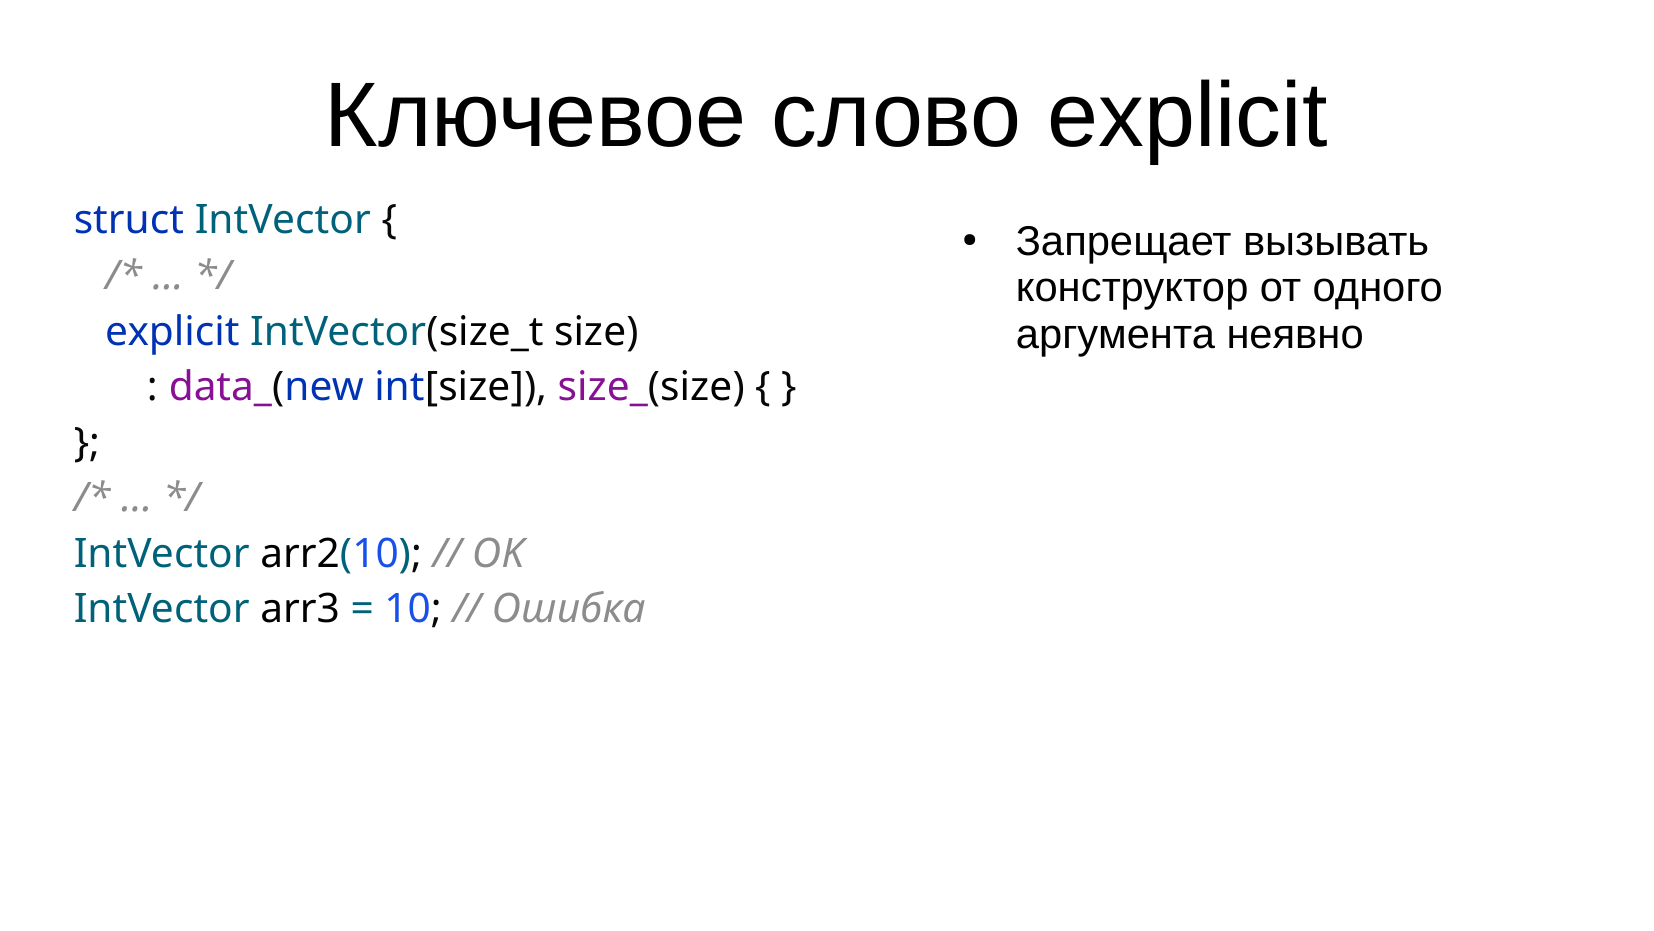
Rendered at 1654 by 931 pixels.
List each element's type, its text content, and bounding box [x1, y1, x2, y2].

title Ключевое слово explicit [82, 37, 1571, 193]
list Запрещает вызывать конструктор от одного аргумента неявно [944, 217, 1607, 758]
text_box struct IntVector { /* ... */ explicit IntVector(size_t size) : data_(new int[size]), size_(size) { } }; /* ... */ IntVector arr2(10); // OK IntVector arr3 = 10; // Ошибка [59, 183, 945, 886]
